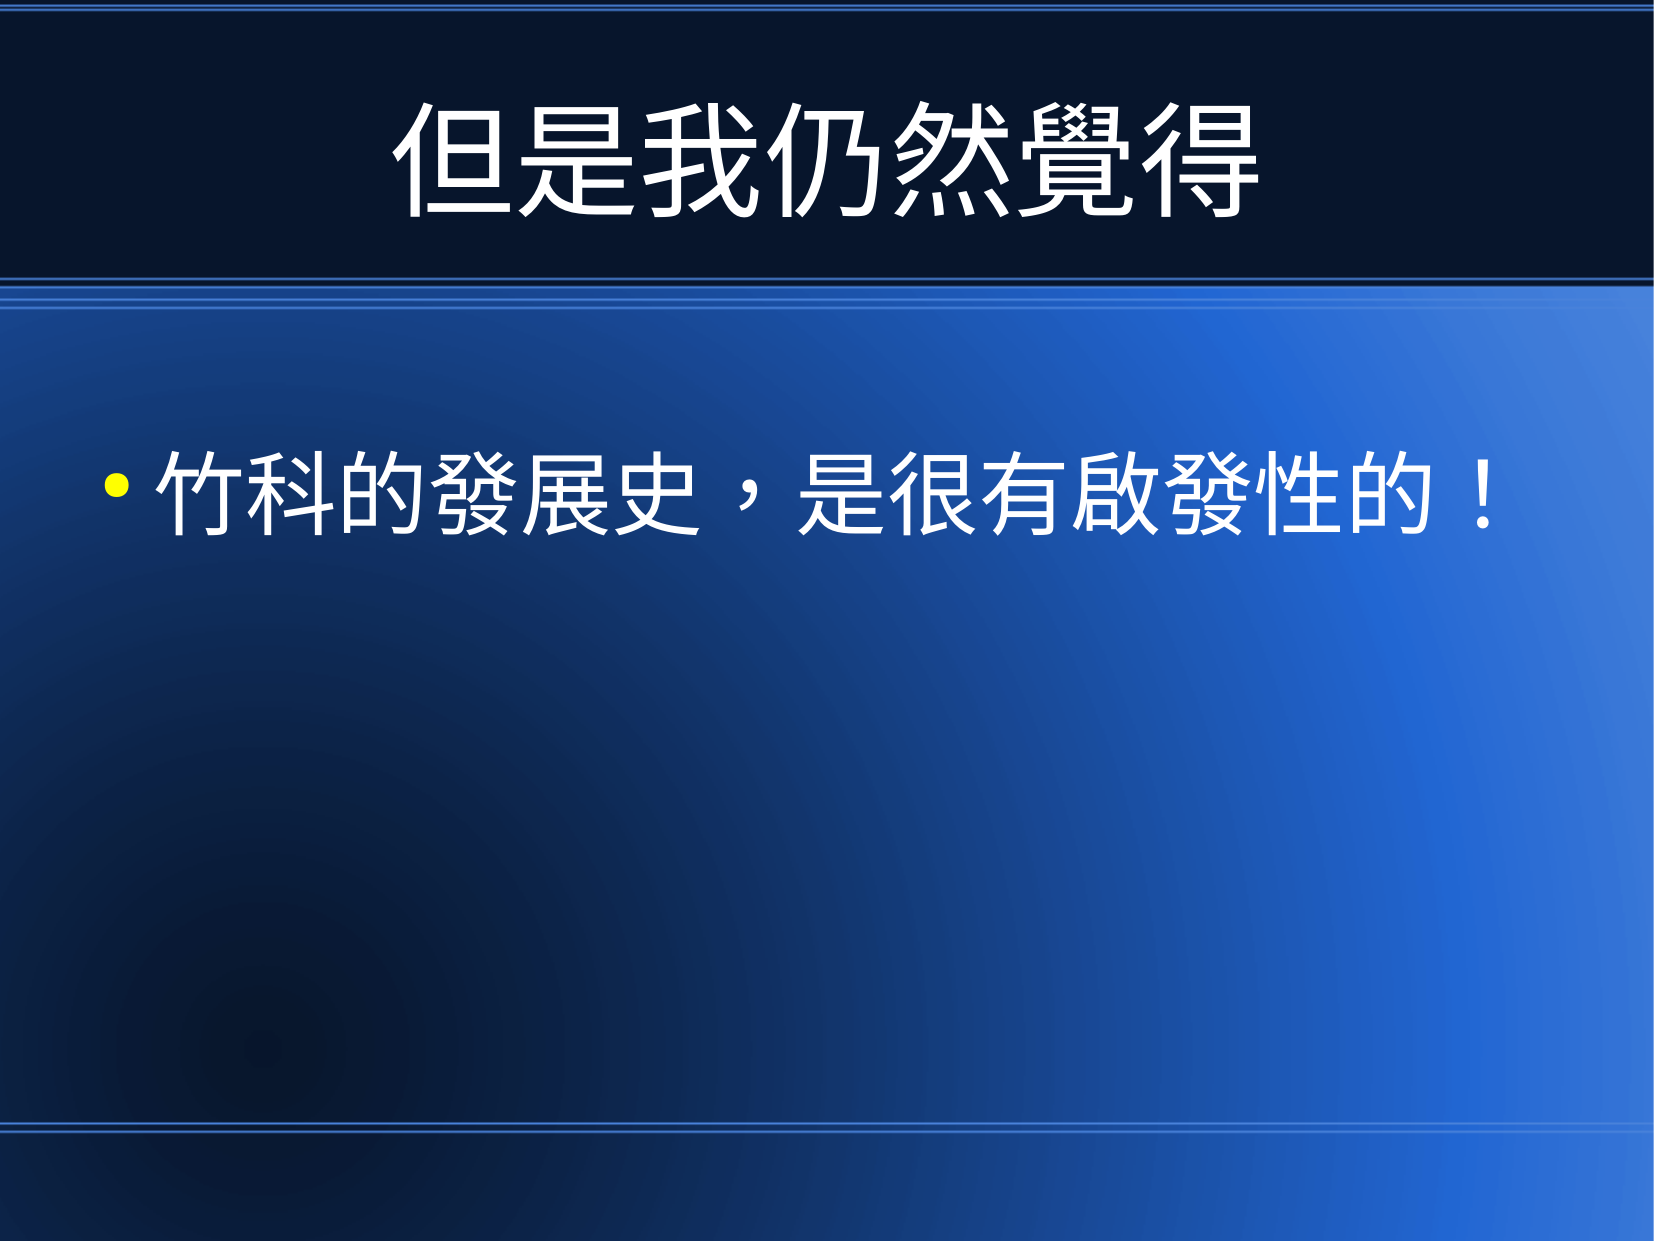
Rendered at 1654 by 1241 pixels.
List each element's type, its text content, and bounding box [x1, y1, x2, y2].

title 但是我仍然覺得 [82, 49, 1571, 257]
picture [0, 0, 1654, 1241]
list 竹科的發展史，是很有啟發性的！ [82, 355, 1571, 1241]
